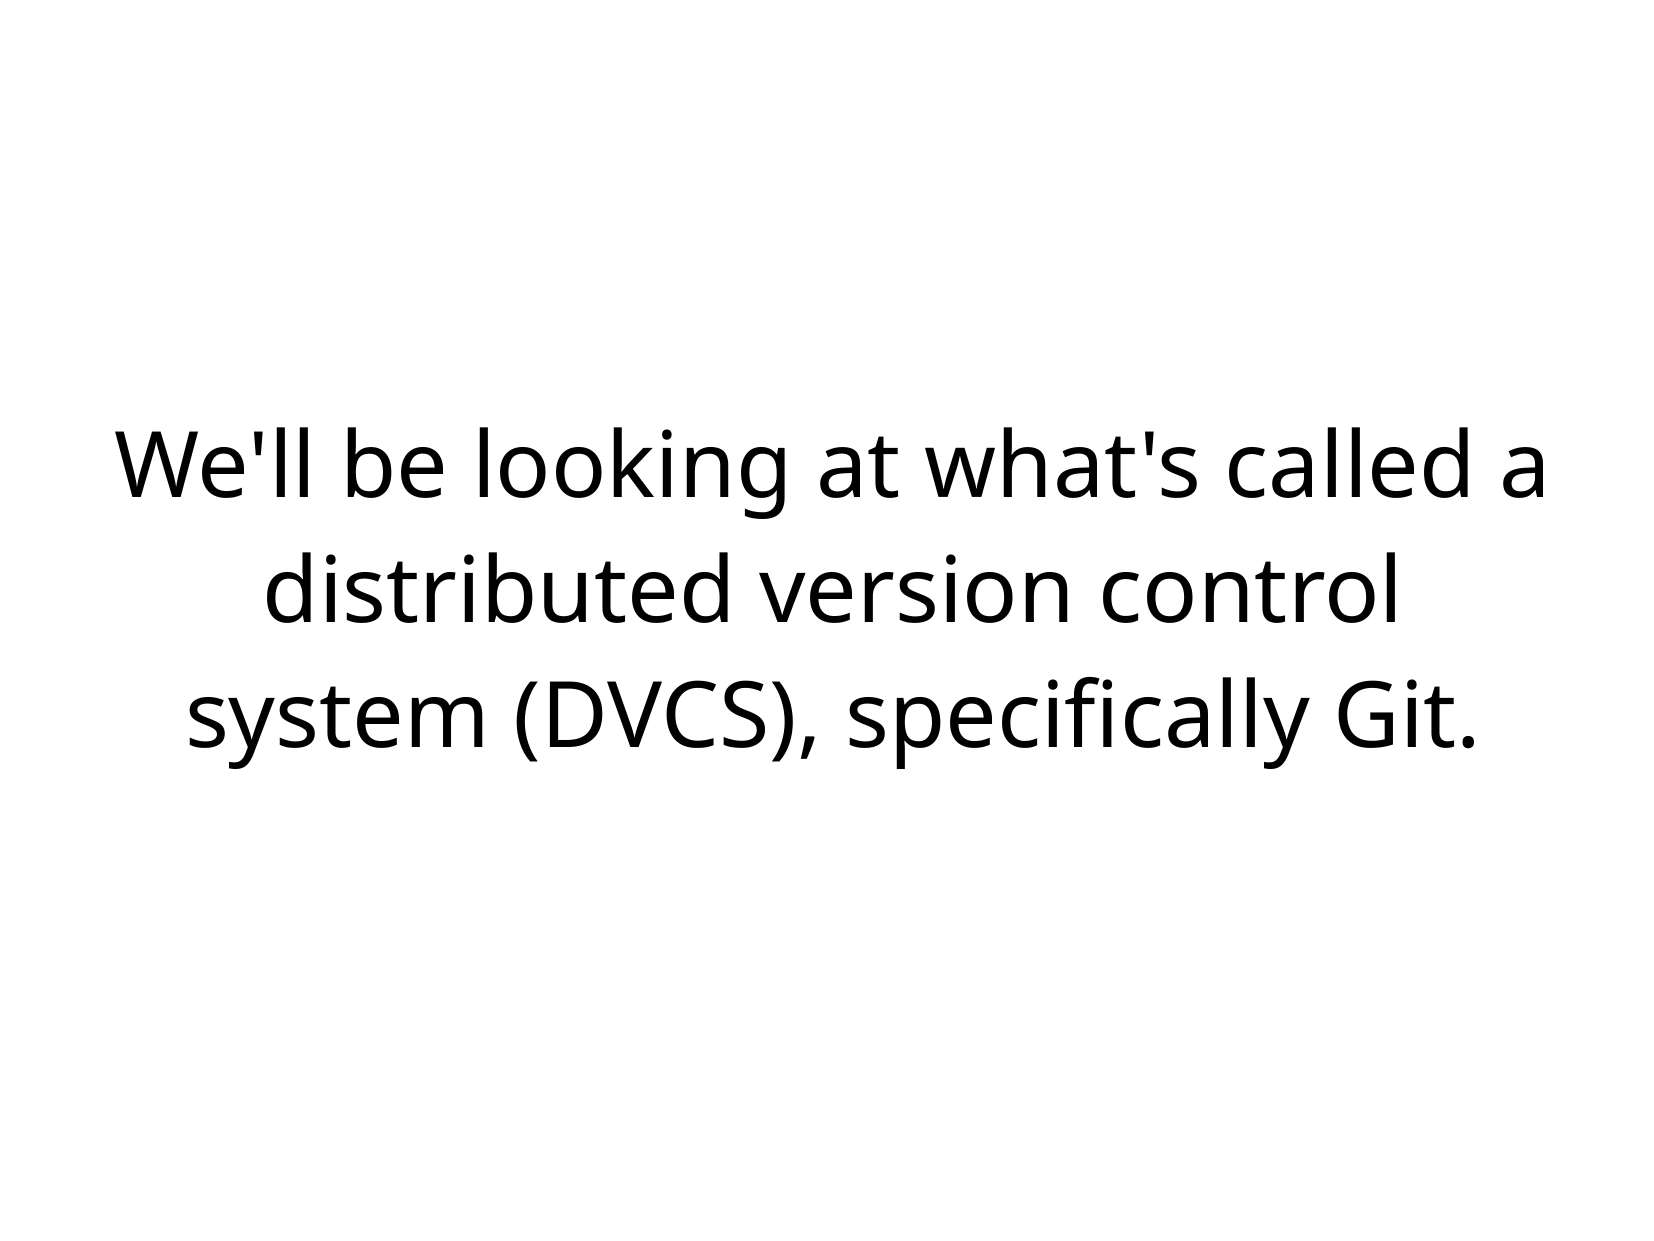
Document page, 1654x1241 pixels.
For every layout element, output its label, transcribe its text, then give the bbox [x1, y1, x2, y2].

title We'll be looking at what's called a distributed version control system (DVCS), specifically Git. [71, 399, 1561, 775]
